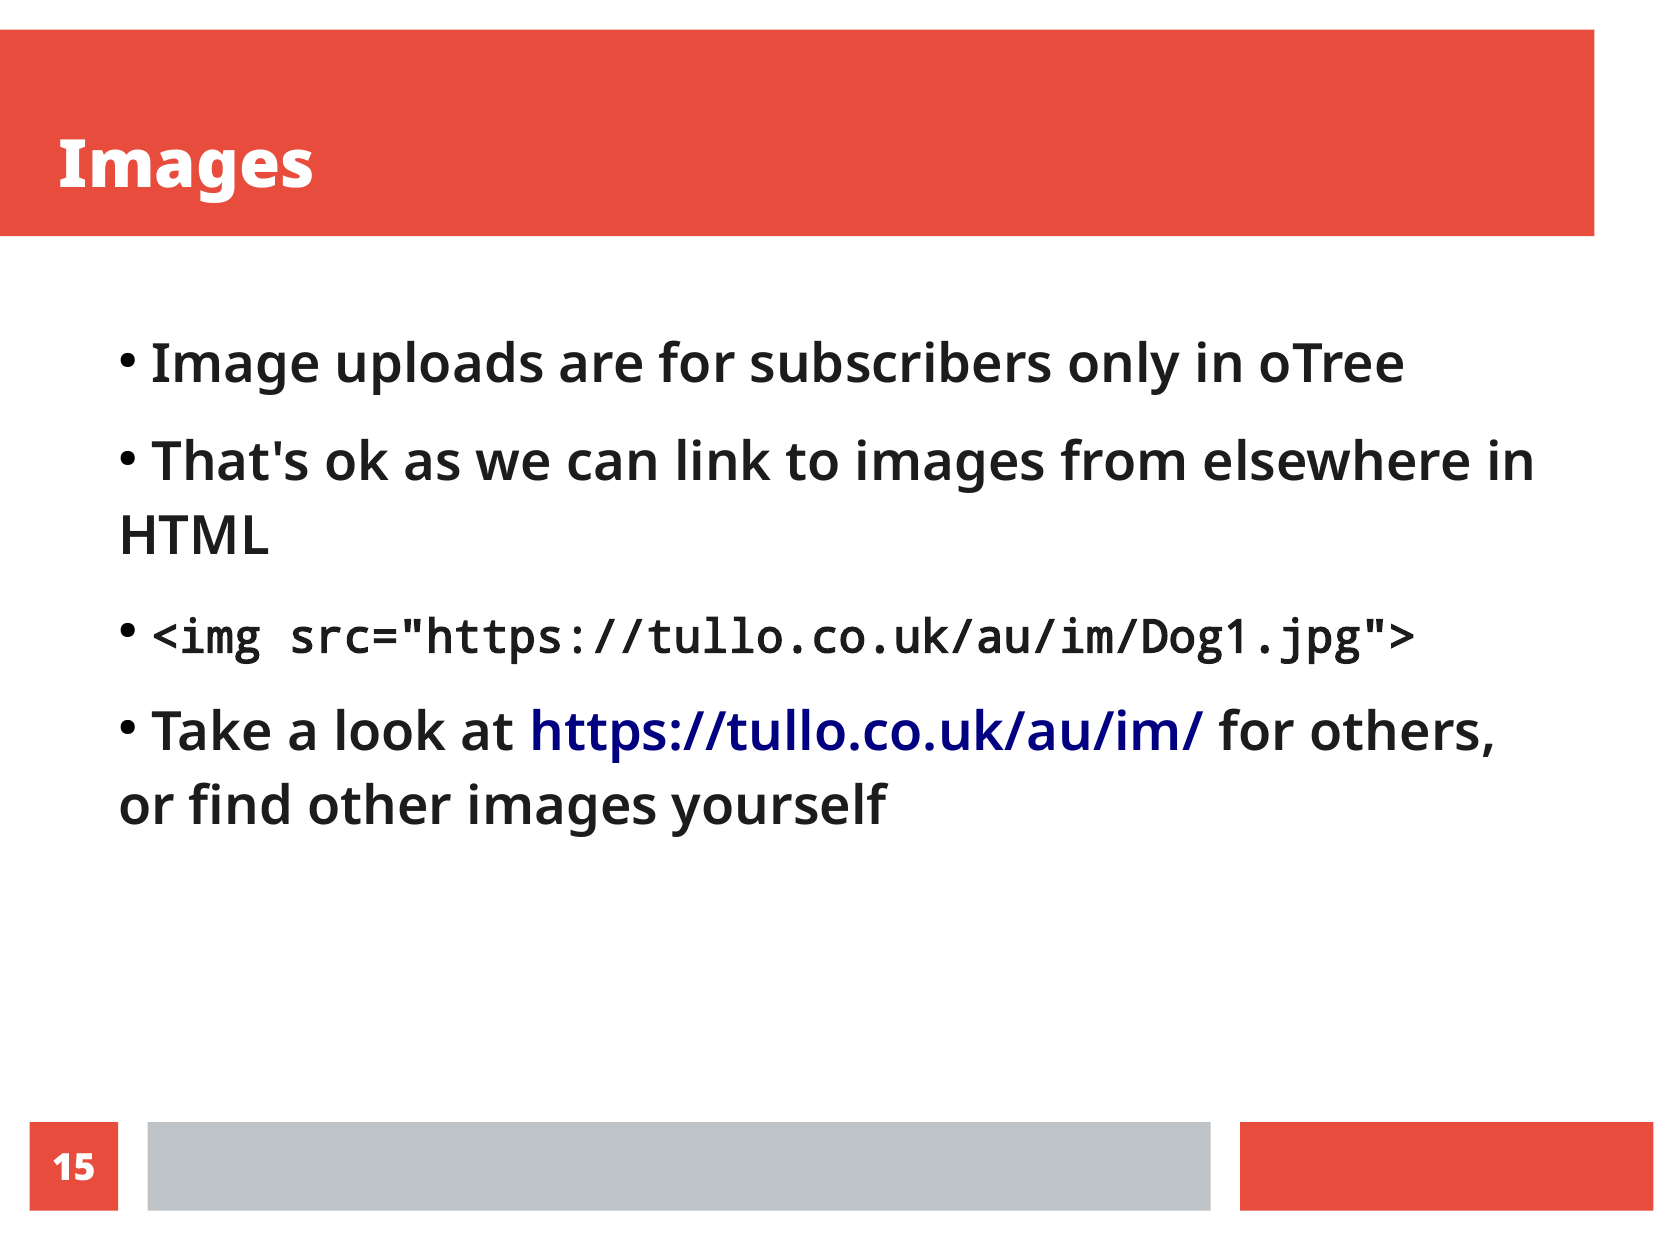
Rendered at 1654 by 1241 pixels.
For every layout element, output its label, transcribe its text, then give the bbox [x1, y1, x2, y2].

list Image uploads are for subscribers only in oTree That's ok as we can link to images from elsewhere in HTML <img src="https://tullo.co.uk/au/im/Dog1.jpg"> Take a look at https://tullo.co.uk/au/im/ for others, or find other images yourself [59, 324, 1565, 1093]
title Images [59, 59, 1595, 207]
